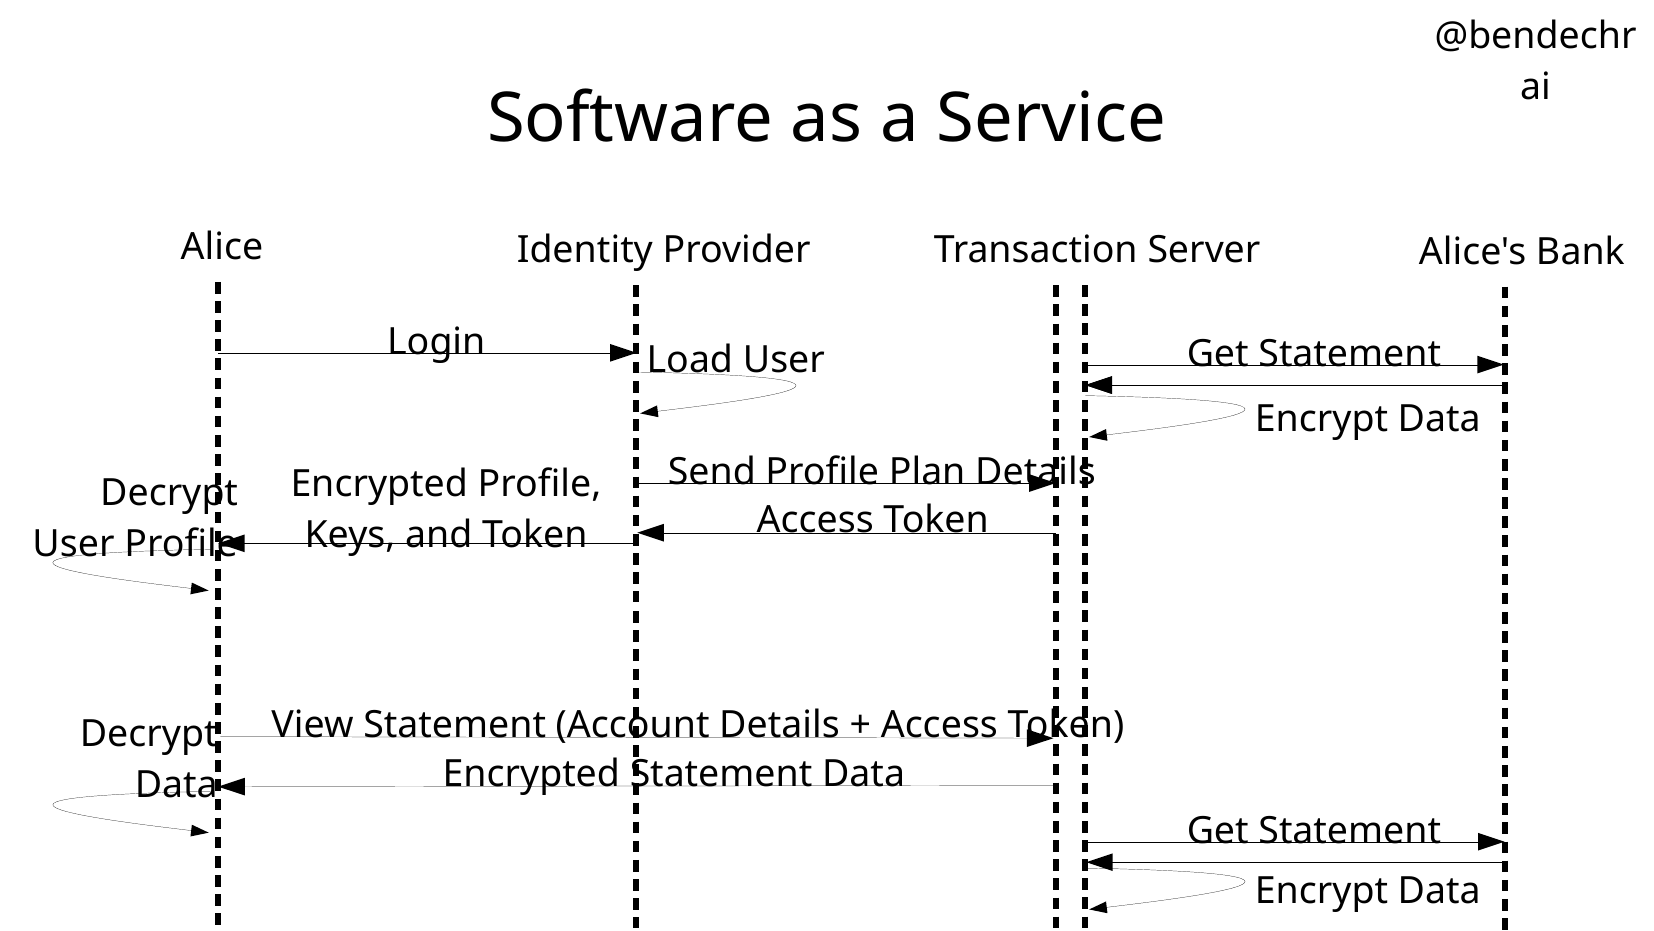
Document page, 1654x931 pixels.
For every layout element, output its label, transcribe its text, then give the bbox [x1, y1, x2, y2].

text_box Login [372, 306, 483, 365]
text_box Get Statement [1172, 318, 1419, 377]
text_box Transaction Server [919, 215, 1221, 274]
text_box Alice's Bank [1404, 216, 1607, 275]
text_box Access Token [741, 485, 971, 544]
text_box Decrypt User Profile [17, 458, 218, 565]
text_box Encrypted Statement Data [428, 739, 848, 798]
text_box Alice [165, 212, 271, 271]
text_box View Statement (Account Details + Access Token) [256, 690, 1020, 749]
text_box Get Statement [1172, 795, 1419, 854]
text_box Encrypted Profile, Keys, and Token [275, 448, 643, 550]
text_box Identity Provider [502, 215, 773, 274]
title Software as a Service [82, 37, 1571, 193]
text_box Load User [631, 324, 972, 432]
text_box Encrypt Data [1240, 856, 1464, 931]
text_box Decrypt Data [65, 698, 295, 805]
text_box Send Profile Plan Details [653, 437, 1040, 495]
text_box Encrypt Data [1240, 383, 1464, 491]
